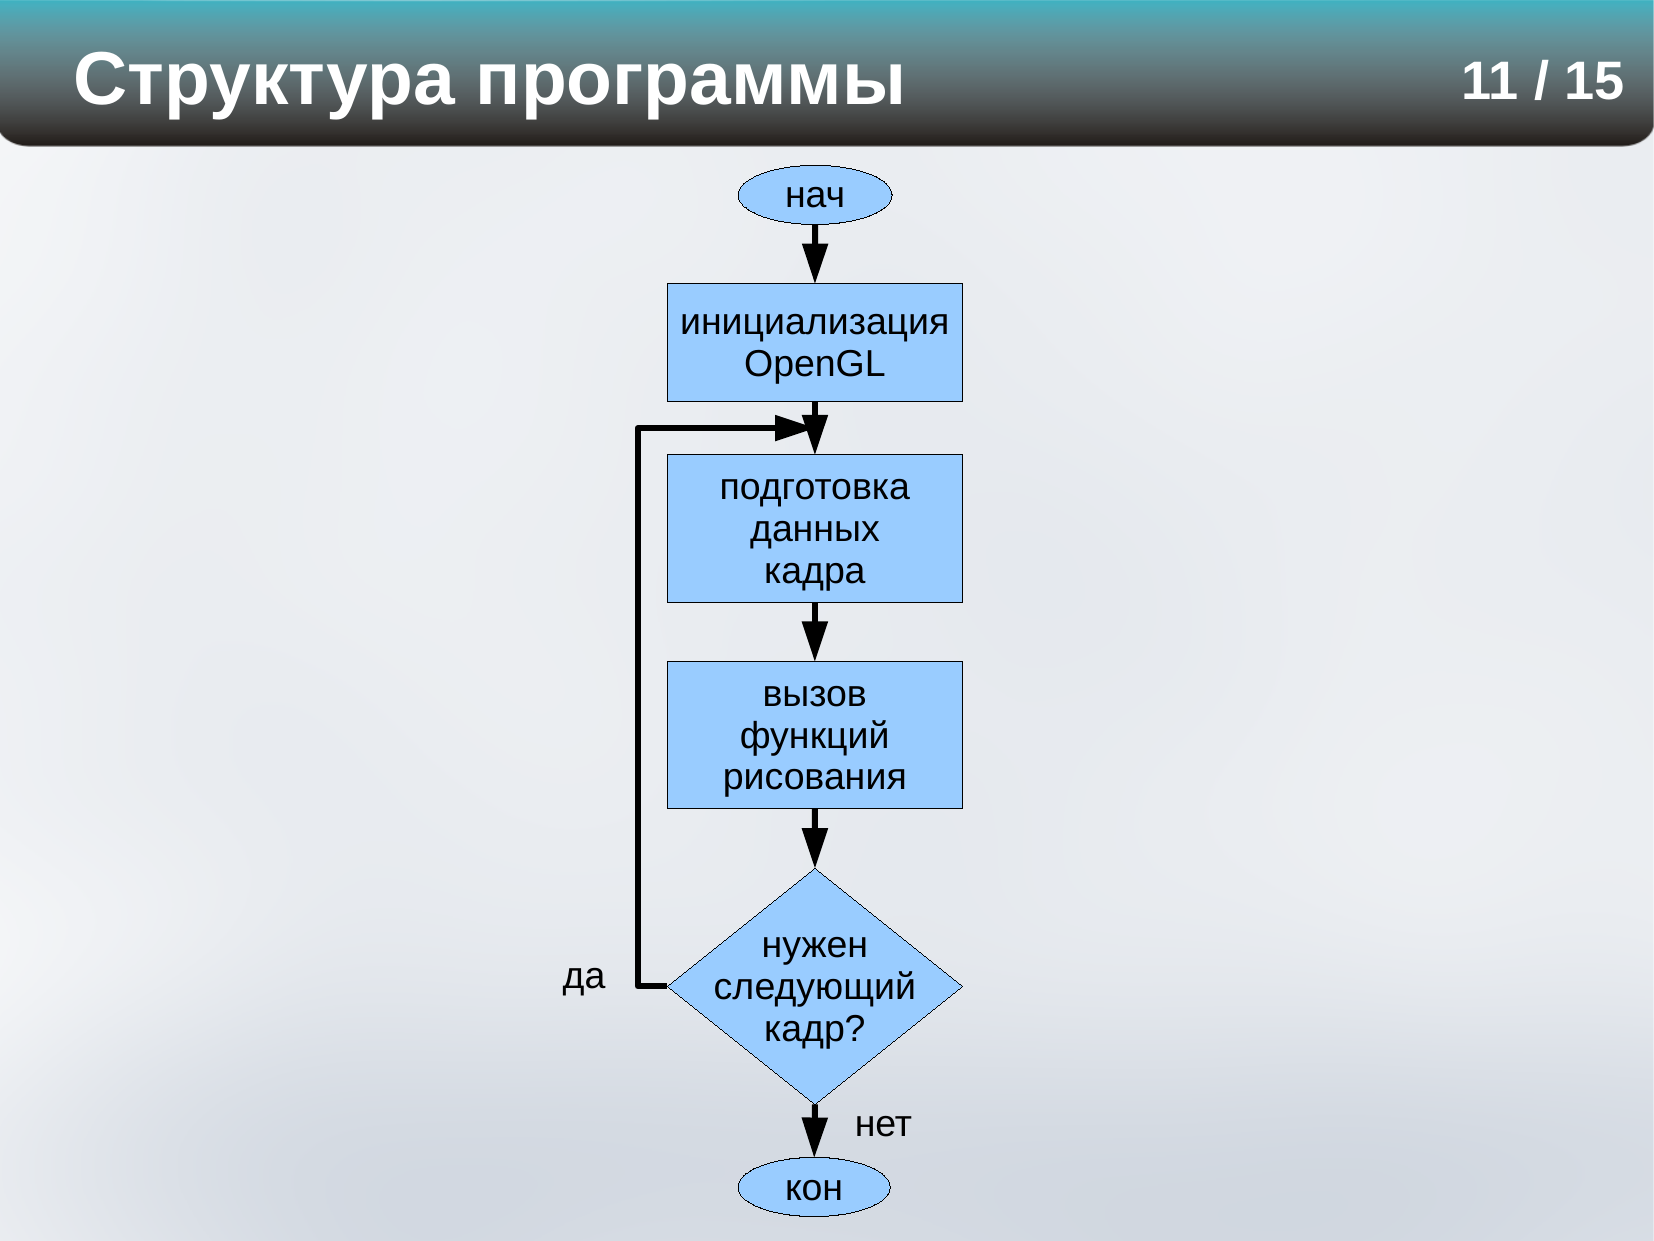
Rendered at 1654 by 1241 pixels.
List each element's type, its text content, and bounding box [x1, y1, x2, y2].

text_box нет [840, 1094, 928, 1152]
text_box да [547, 947, 621, 1004]
text_box подготовка данных кадра [667, 454, 963, 603]
text_box инициализация OpenGL [667, 283, 963, 402]
text_box <номер> / 15 [1446, 42, 1654, 179]
text_box нужен следующий кадр? [667, 868, 963, 1104]
text_box вызов функций рисования [667, 661, 963, 809]
picture [0, 0, 1654, 1241]
text_box нач [738, 165, 893, 225]
text_box Структура программы [59, 29, 1123, 129]
text_box кон [738, 1157, 891, 1217]
